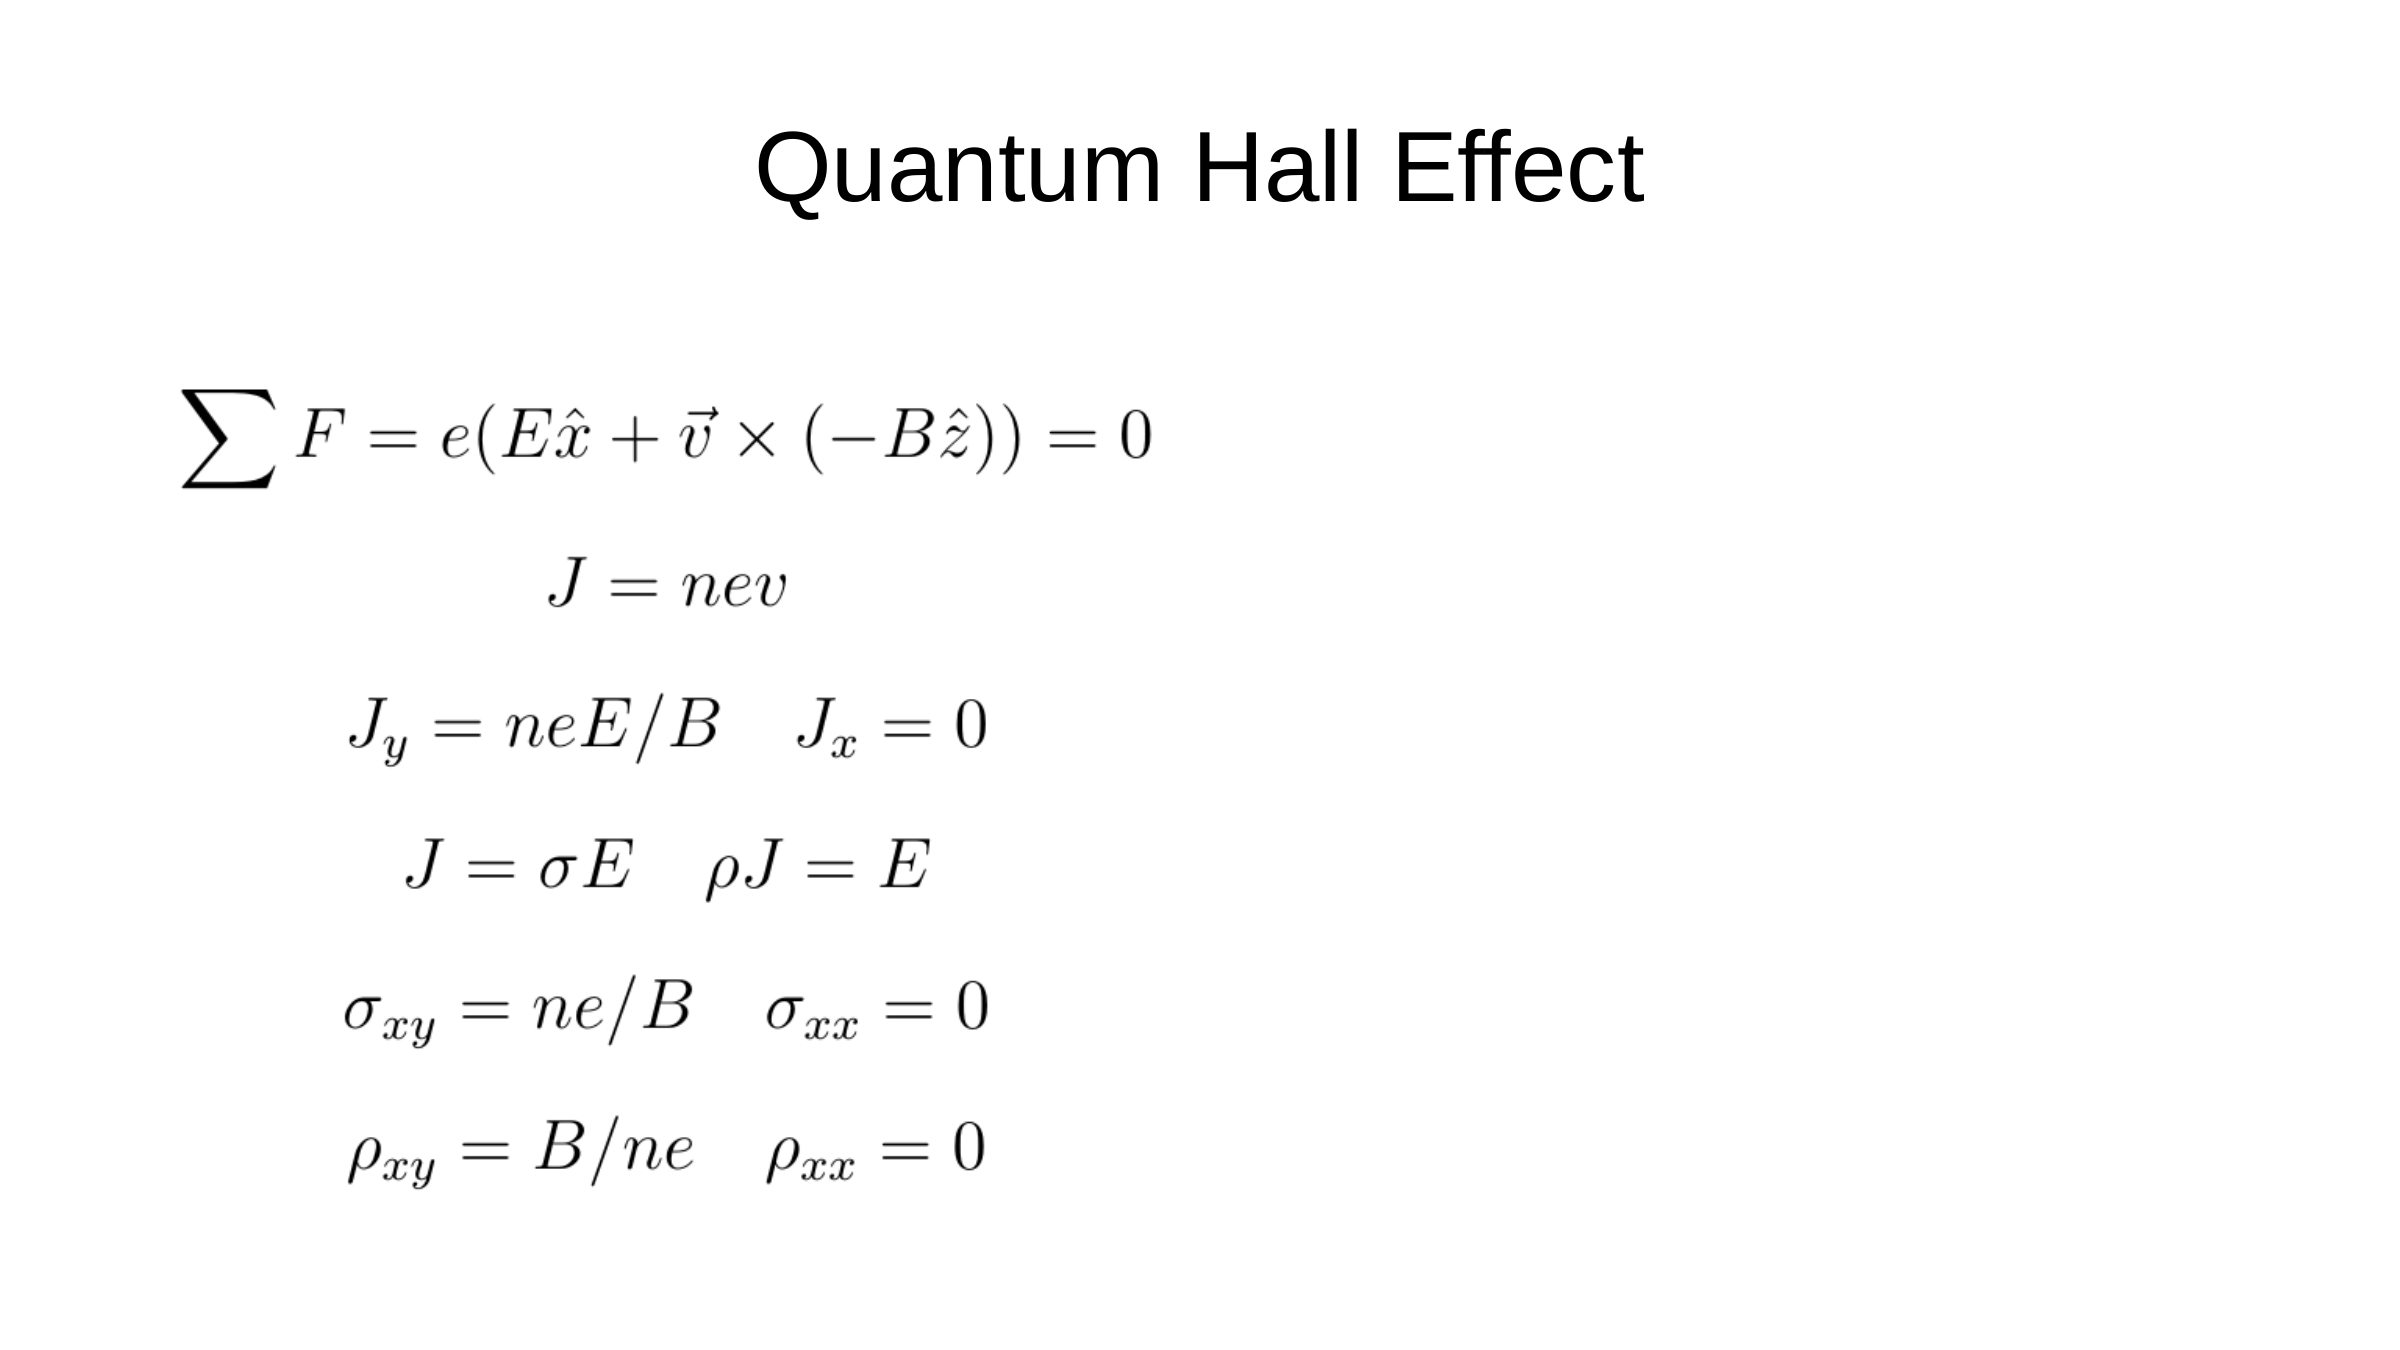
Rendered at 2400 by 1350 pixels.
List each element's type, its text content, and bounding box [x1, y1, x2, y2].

picture [150, 371, 1186, 1219]
title Quantum Hall Effect [120, 53, 2280, 280]
